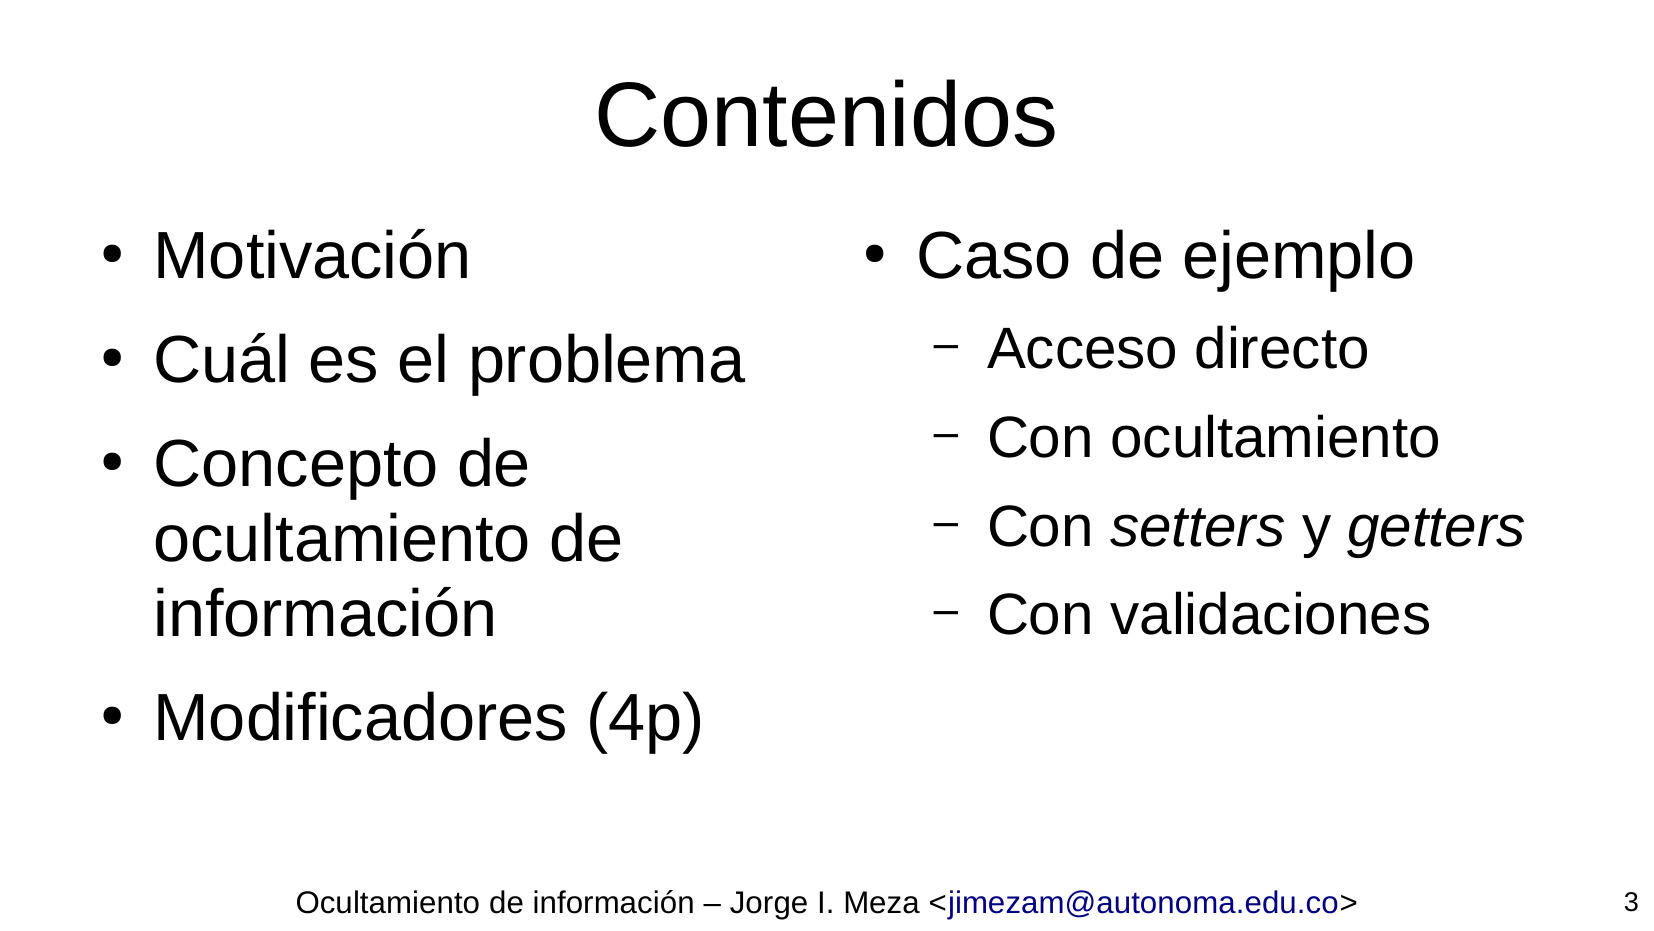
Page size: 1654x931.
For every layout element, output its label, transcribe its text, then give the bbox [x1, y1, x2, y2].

title Contenidos [82, 37, 1571, 193]
list Motivación Cuál es el problema Concepto de ocultamiento de información Modificadores (4p) [82, 217, 809, 879]
list Caso de ejemplo Acceso directo Con ocultamiento Con setters y getters Con validaciones [845, 217, 1572, 879]
